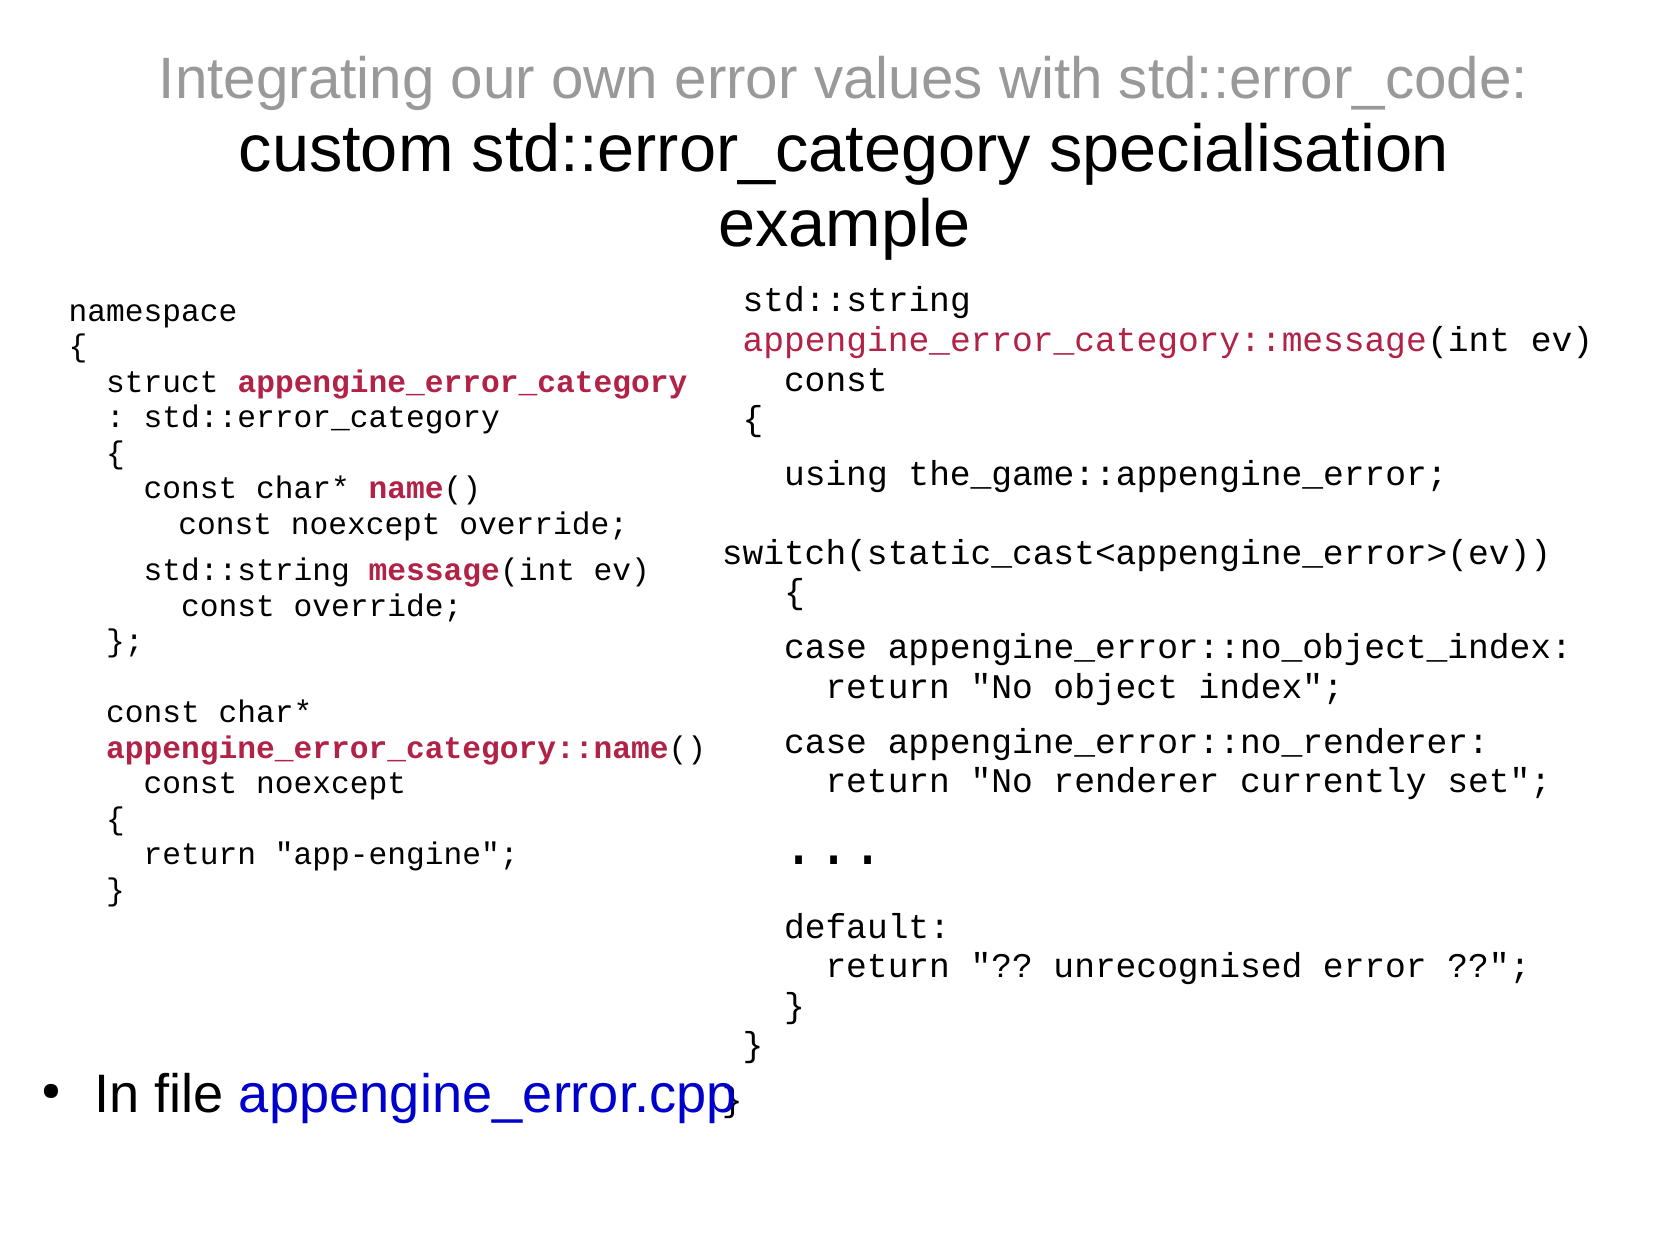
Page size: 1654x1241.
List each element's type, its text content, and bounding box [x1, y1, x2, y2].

list namespace { struct appengine_error_category : std::error_category { const char* name() const noexcept override; std::string message(int ev) const override; }; const char* appengine_error_category::name() const noexcept { return "app-engine"; } [35, 295, 685, 1021]
list std::string appengine_error_category::message(int ev) const { using the_game::appengine_error; switch(static_cast<appengine_error>(ev)) { case appengine_error::no_object_index: return "No object index"; case appengine_error::no_renderer: return "No renderer currently set"; ... default: return "?? unrecognised error ??"; } } } [685, 282, 1607, 1123]
list In file appengine_error.cpp [23, 1062, 750, 1193]
title Integrating our own error values with std::error_code: custom std::error_category specialisation example [82, 45, 1571, 261]
